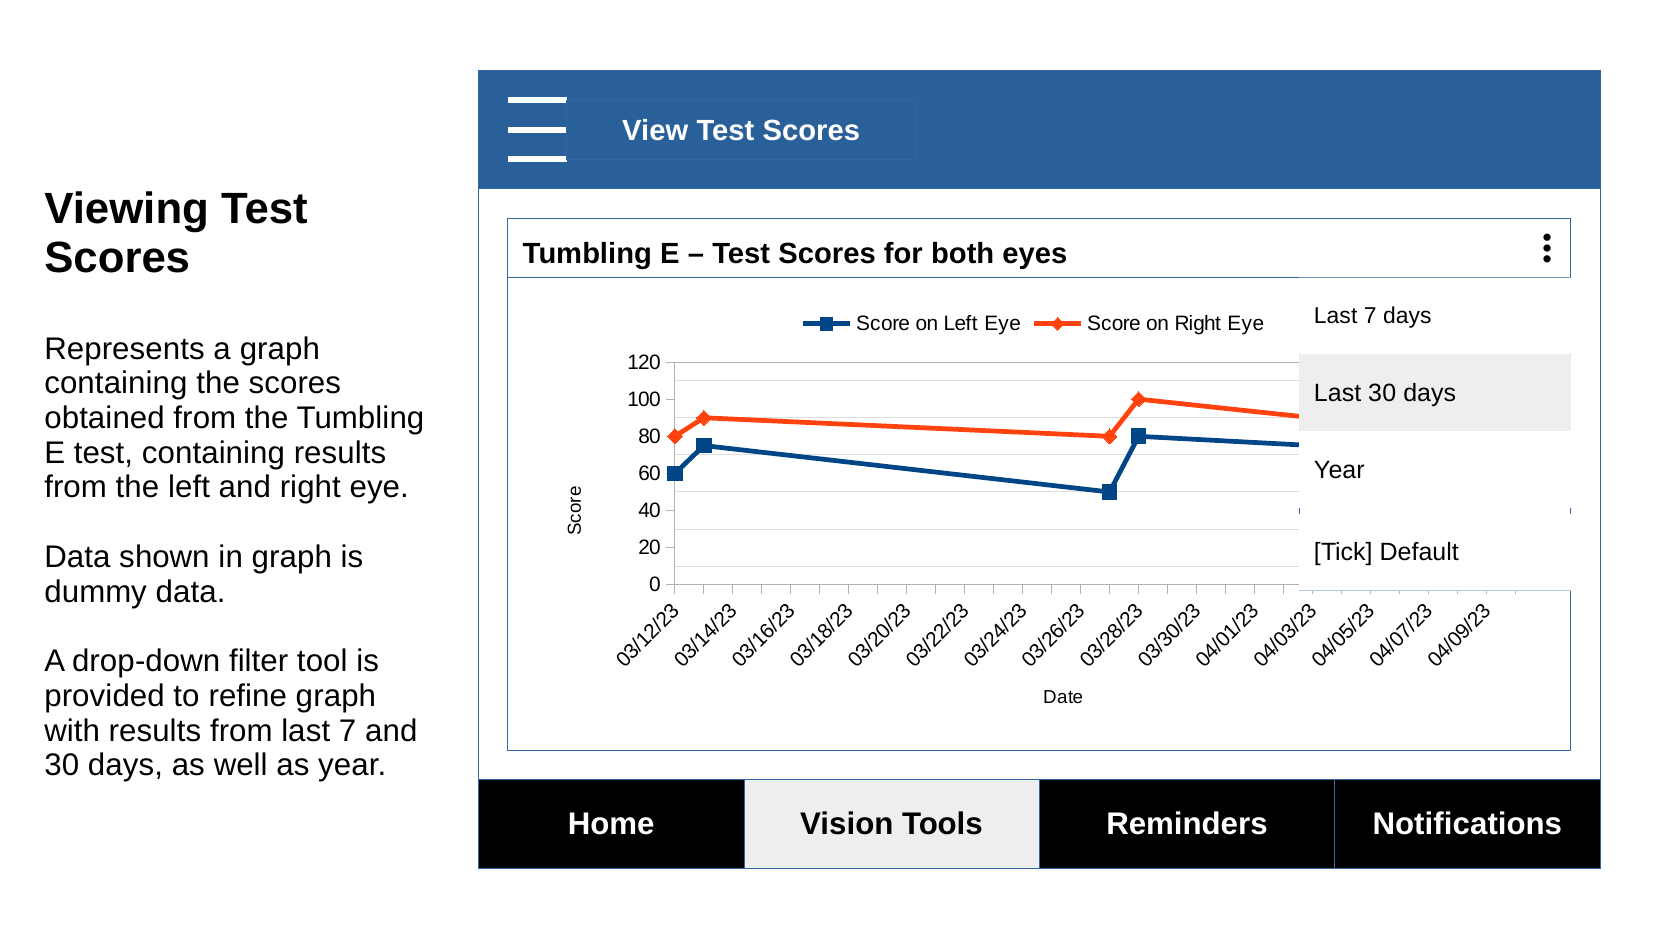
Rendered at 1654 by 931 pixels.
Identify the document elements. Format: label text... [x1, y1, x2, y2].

text_box Vision Tools [744, 779, 1039, 869]
text_box Notifications [1334, 779, 1601, 869]
text_box [478, 70, 1601, 779]
text_box [Tick] Default [1299, 513, 1571, 591]
text_box Last 30 days [1299, 354, 1571, 431]
text_box Home [478, 779, 744, 869]
text_box Viewing Test Scores Represents a graph containing the scores obtained from the Tumbling E test, containing results from the left and right eye. Data shown in graph is dummy data. A drop-down filter tool is provided to refine graph with results from last 7 and 30 days, as well as year. [29, 177, 443, 790]
text_box Year [1299, 431, 1571, 508]
picture [1529, 230, 1565, 266]
text_box Tumbling E – Test Scores for both eyes [507, 218, 1571, 278]
chart [531, 295, 1536, 739]
text_box Reminders [1039, 779, 1334, 869]
text_box Last 7 days [1299, 277, 1571, 354]
text_box View Test Scores [566, 100, 916, 160]
